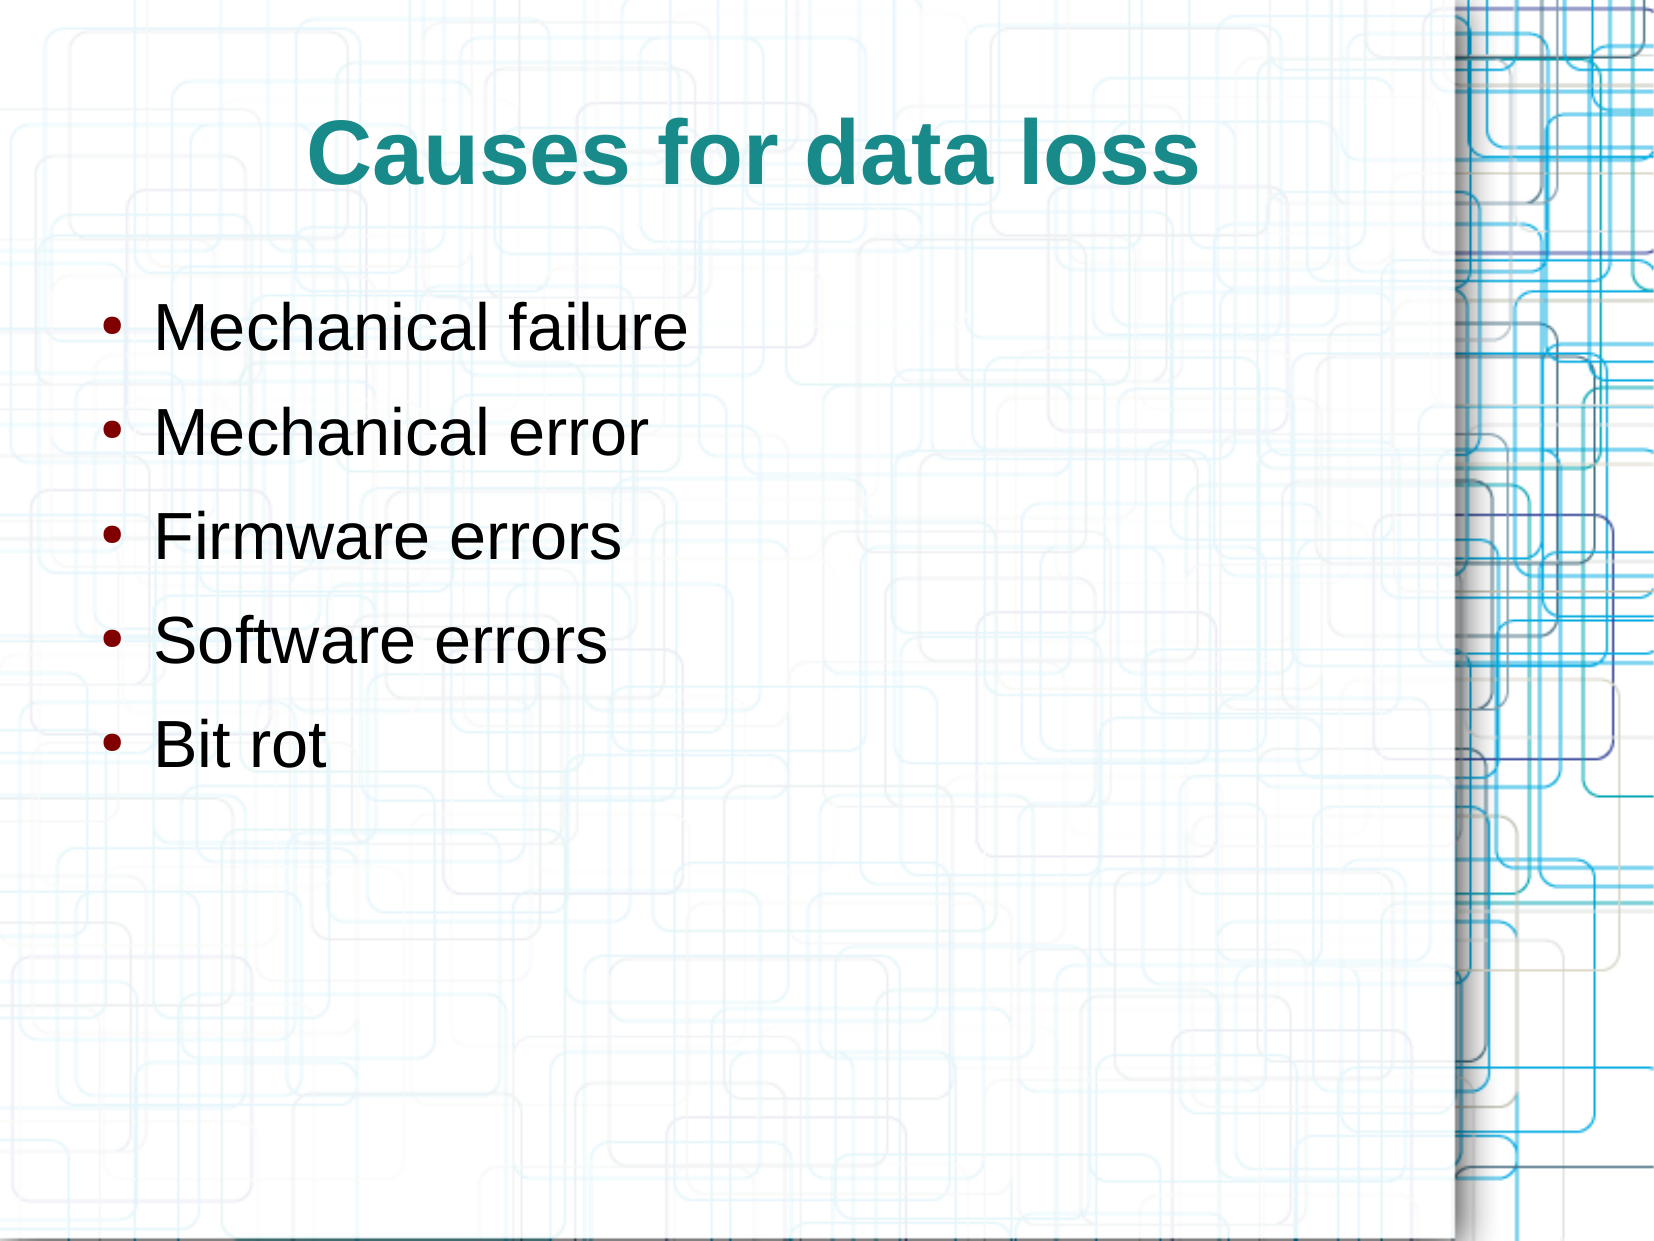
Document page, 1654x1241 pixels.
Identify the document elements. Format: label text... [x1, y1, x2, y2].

picture [0, 0, 1654, 1241]
title Causes for data loss [59, 49, 1418, 257]
list Mechanical failure Mechanical error Firmware errors Software errors Bit rot [82, 290, 1418, 1109]
